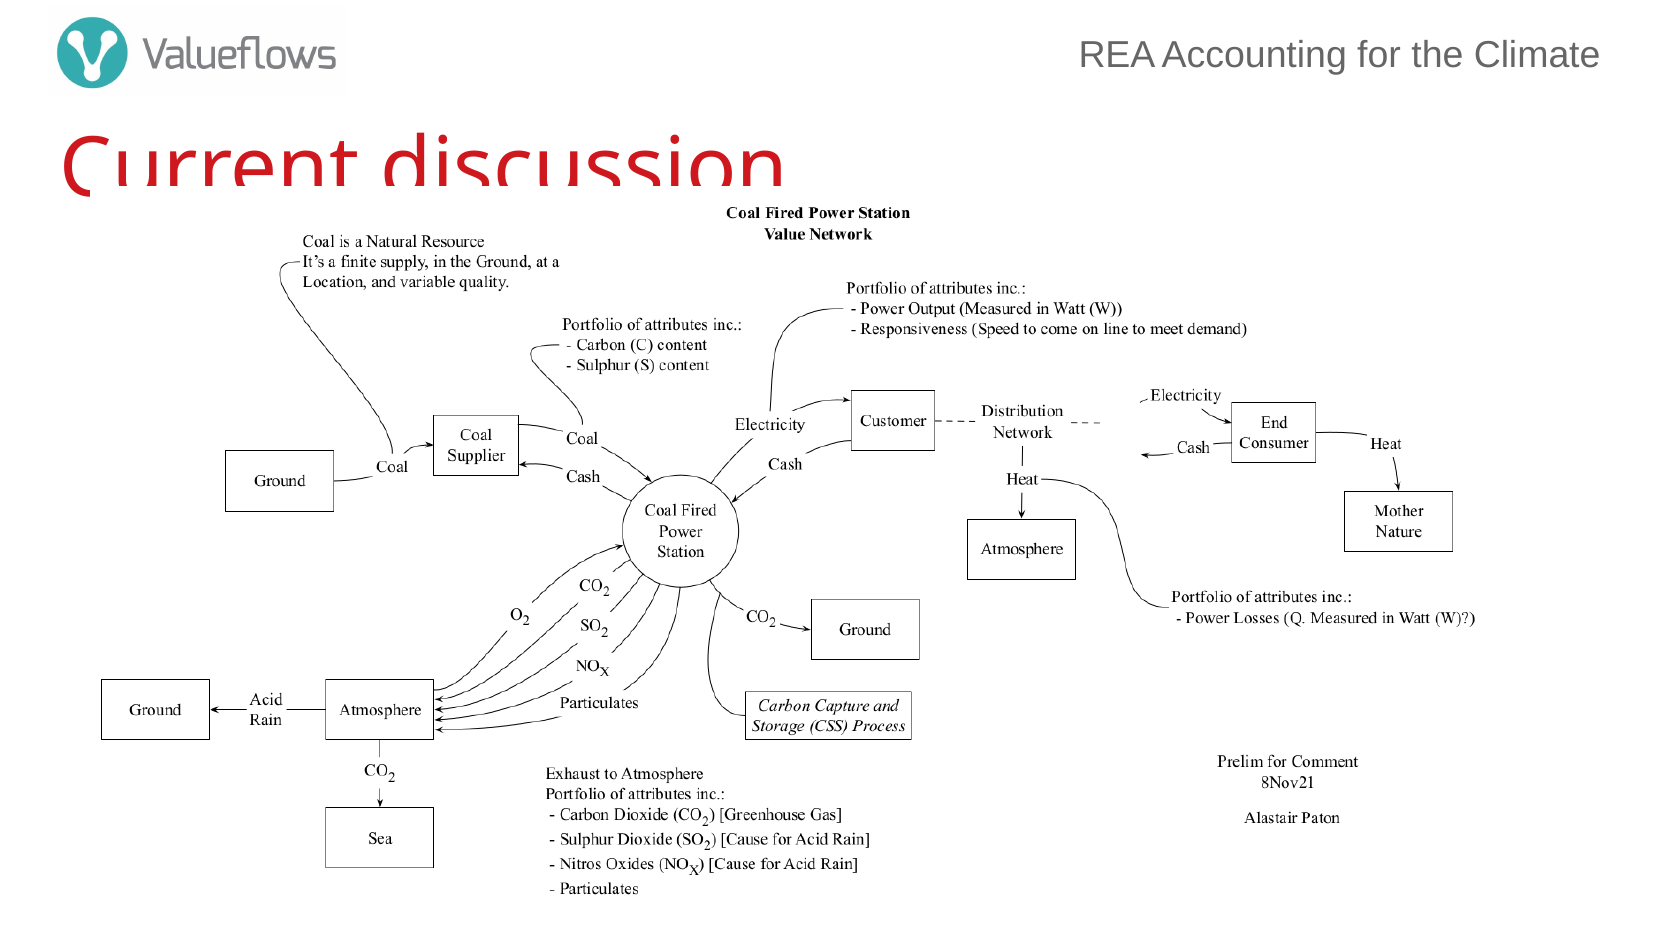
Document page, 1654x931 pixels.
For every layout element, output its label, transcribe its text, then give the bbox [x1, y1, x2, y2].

text_box Current discussion [45, 99, 1349, 199]
text_box REA Accounting for the Climate [1063, 26, 1630, 84]
picture [47, 6, 346, 97]
picture [90, 186, 1498, 929]
